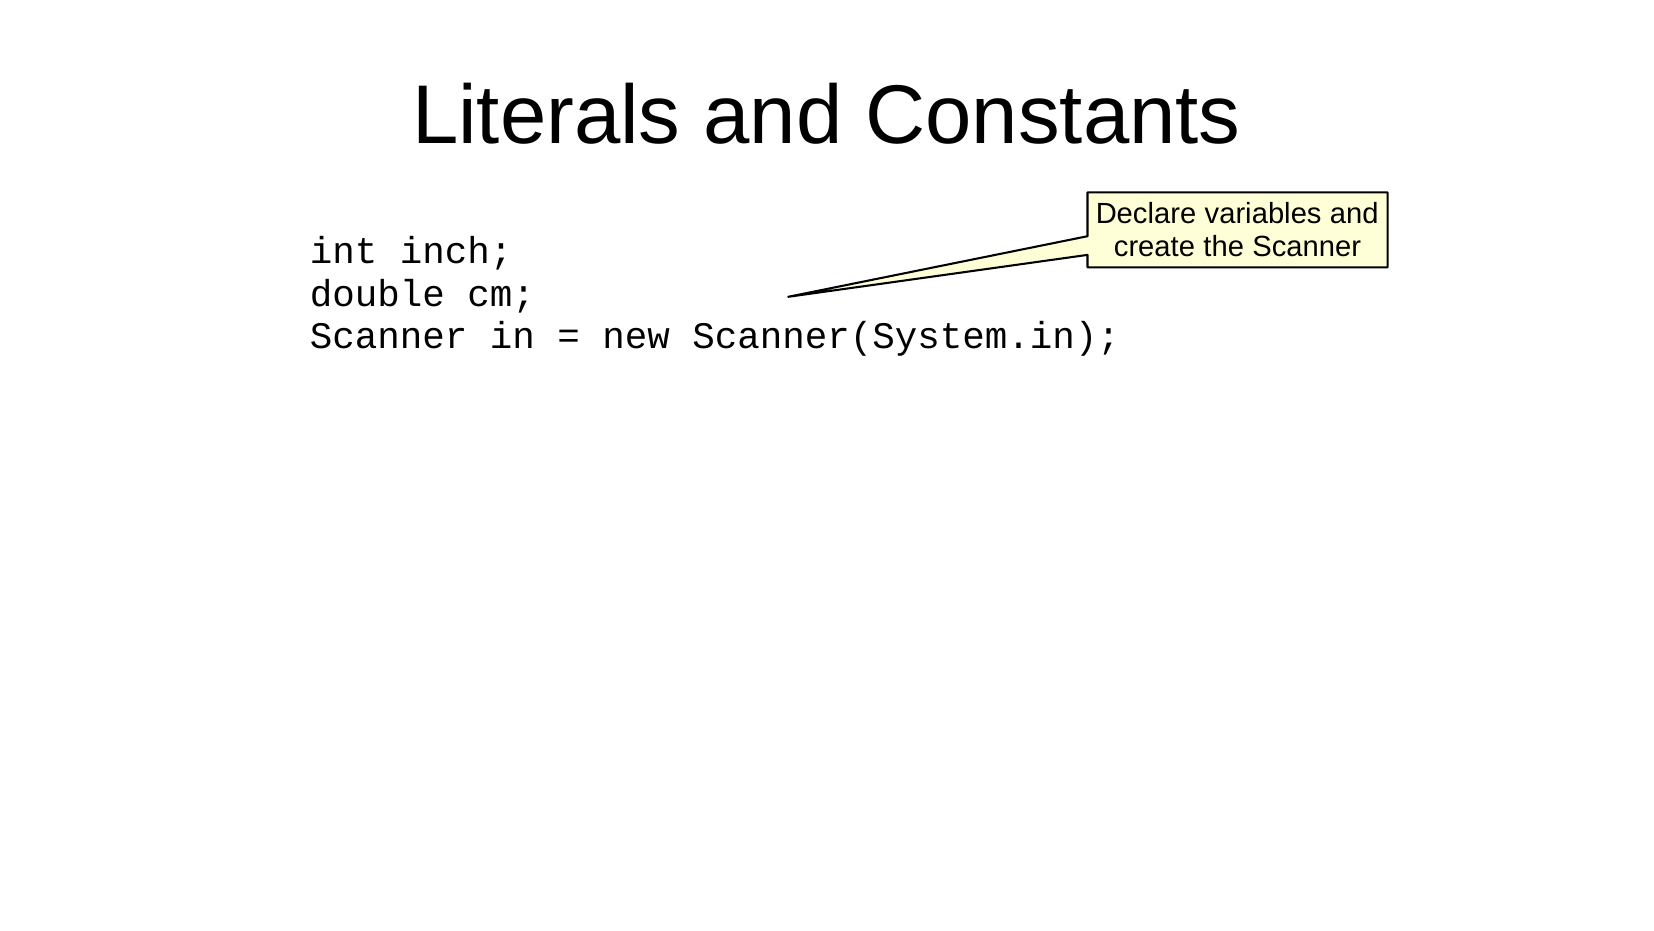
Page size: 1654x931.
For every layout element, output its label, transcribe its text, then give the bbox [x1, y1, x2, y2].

text_box Declare variables and create the Scanner [788, 192, 1388, 297]
text_box int inch; double cm; Scanner in = new Scanner(System.in); [295, 225, 1135, 410]
title Literals and Constants [82, 37, 1571, 193]
